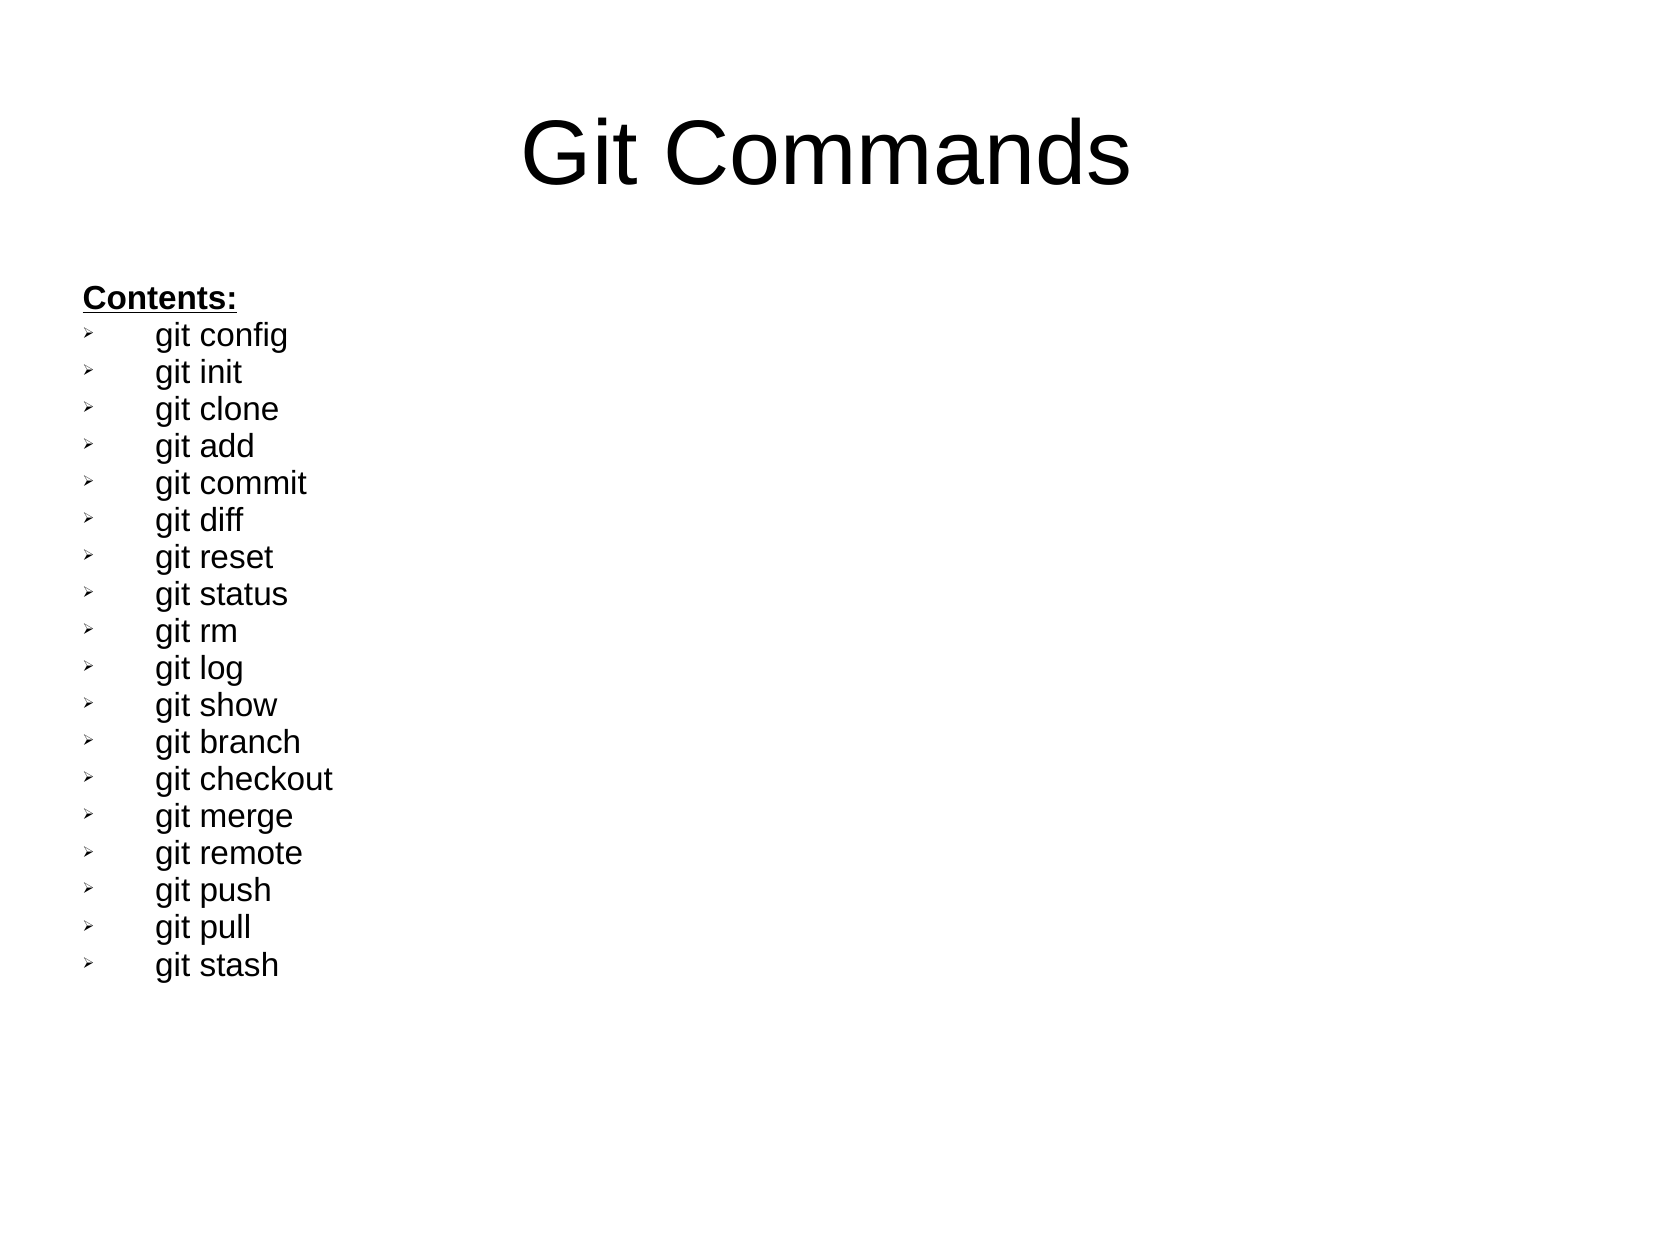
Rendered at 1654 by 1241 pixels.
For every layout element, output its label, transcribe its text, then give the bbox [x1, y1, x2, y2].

title Git Commands [82, 49, 1571, 257]
subtitle Contents: git config git init git clone git add git commit git diff git reset git status git rm git log git show git branch git checkout git merge git remote git push git pull git stash [82, 279, 1571, 1021]
